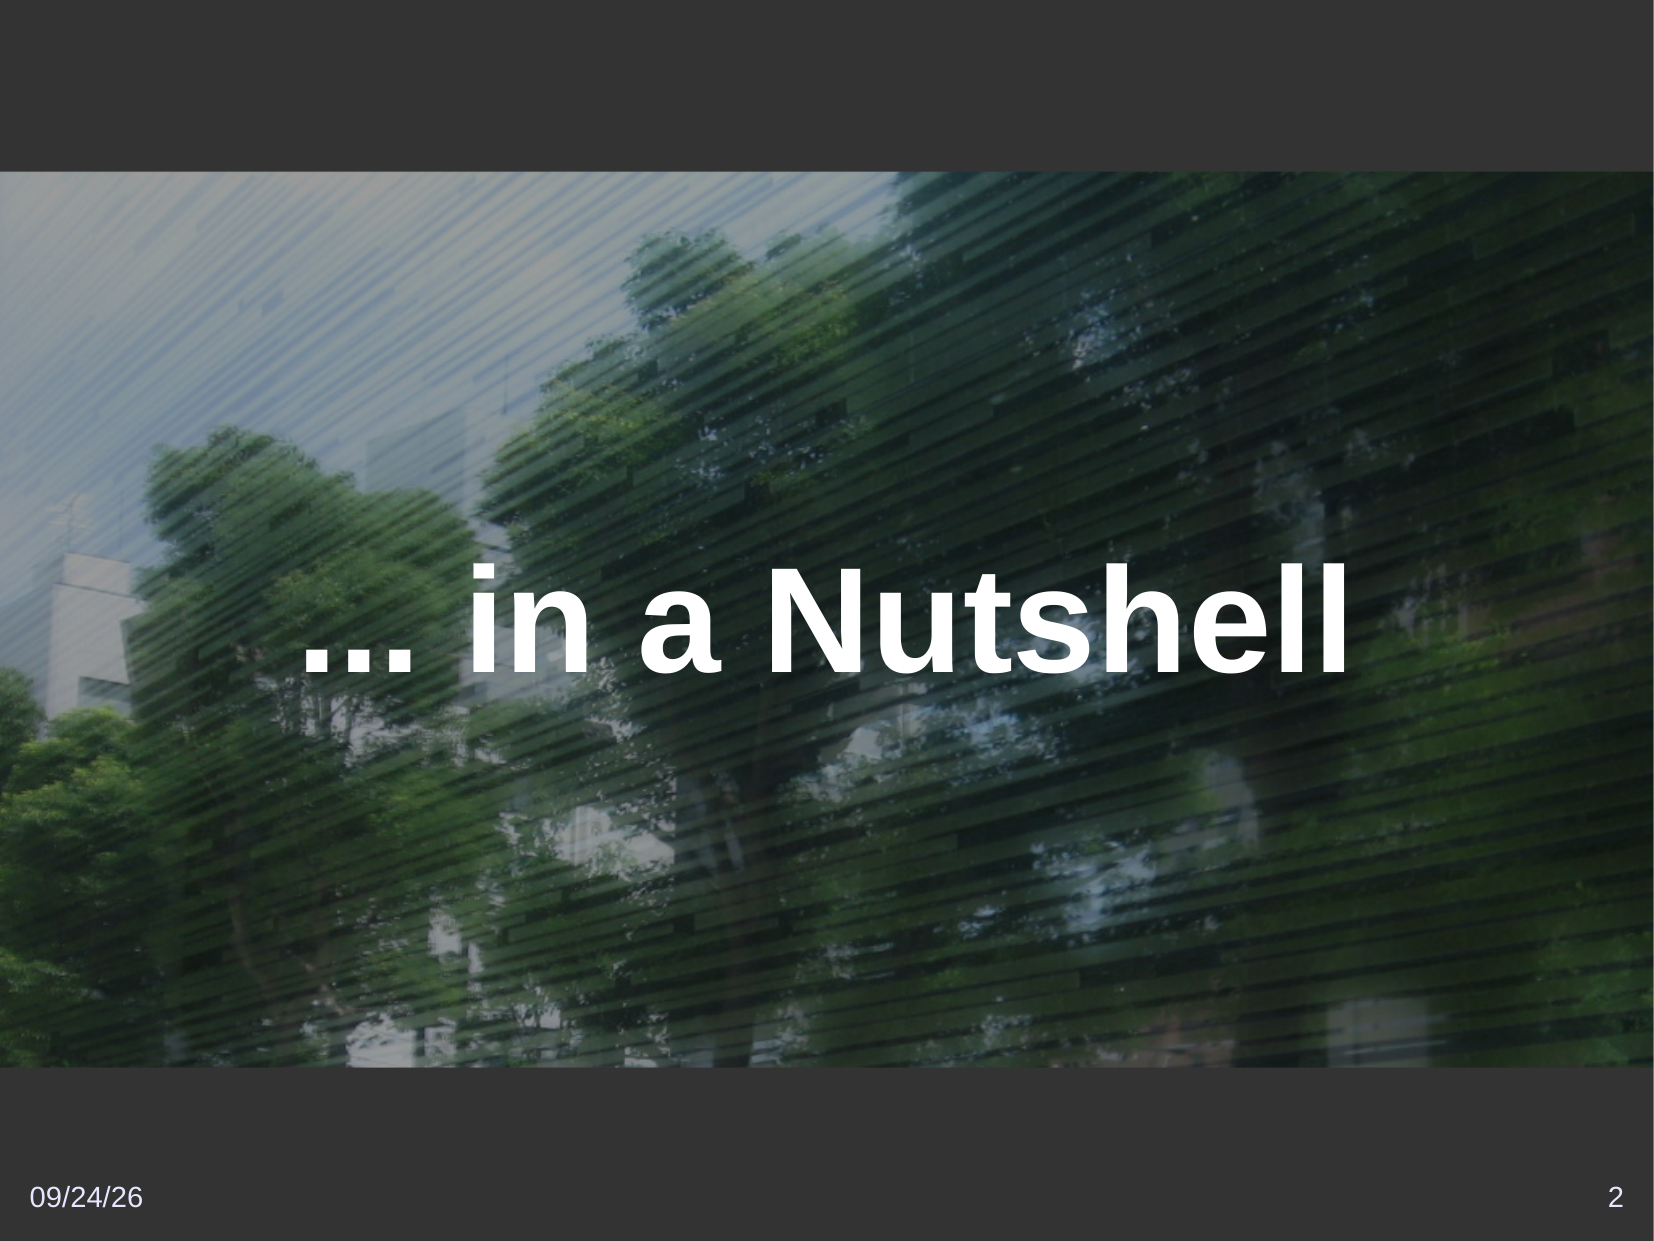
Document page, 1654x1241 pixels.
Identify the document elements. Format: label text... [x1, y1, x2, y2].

title ... in a Nutshell [29, 214, 1625, 1027]
picture [0, 0, 1654, 1241]
